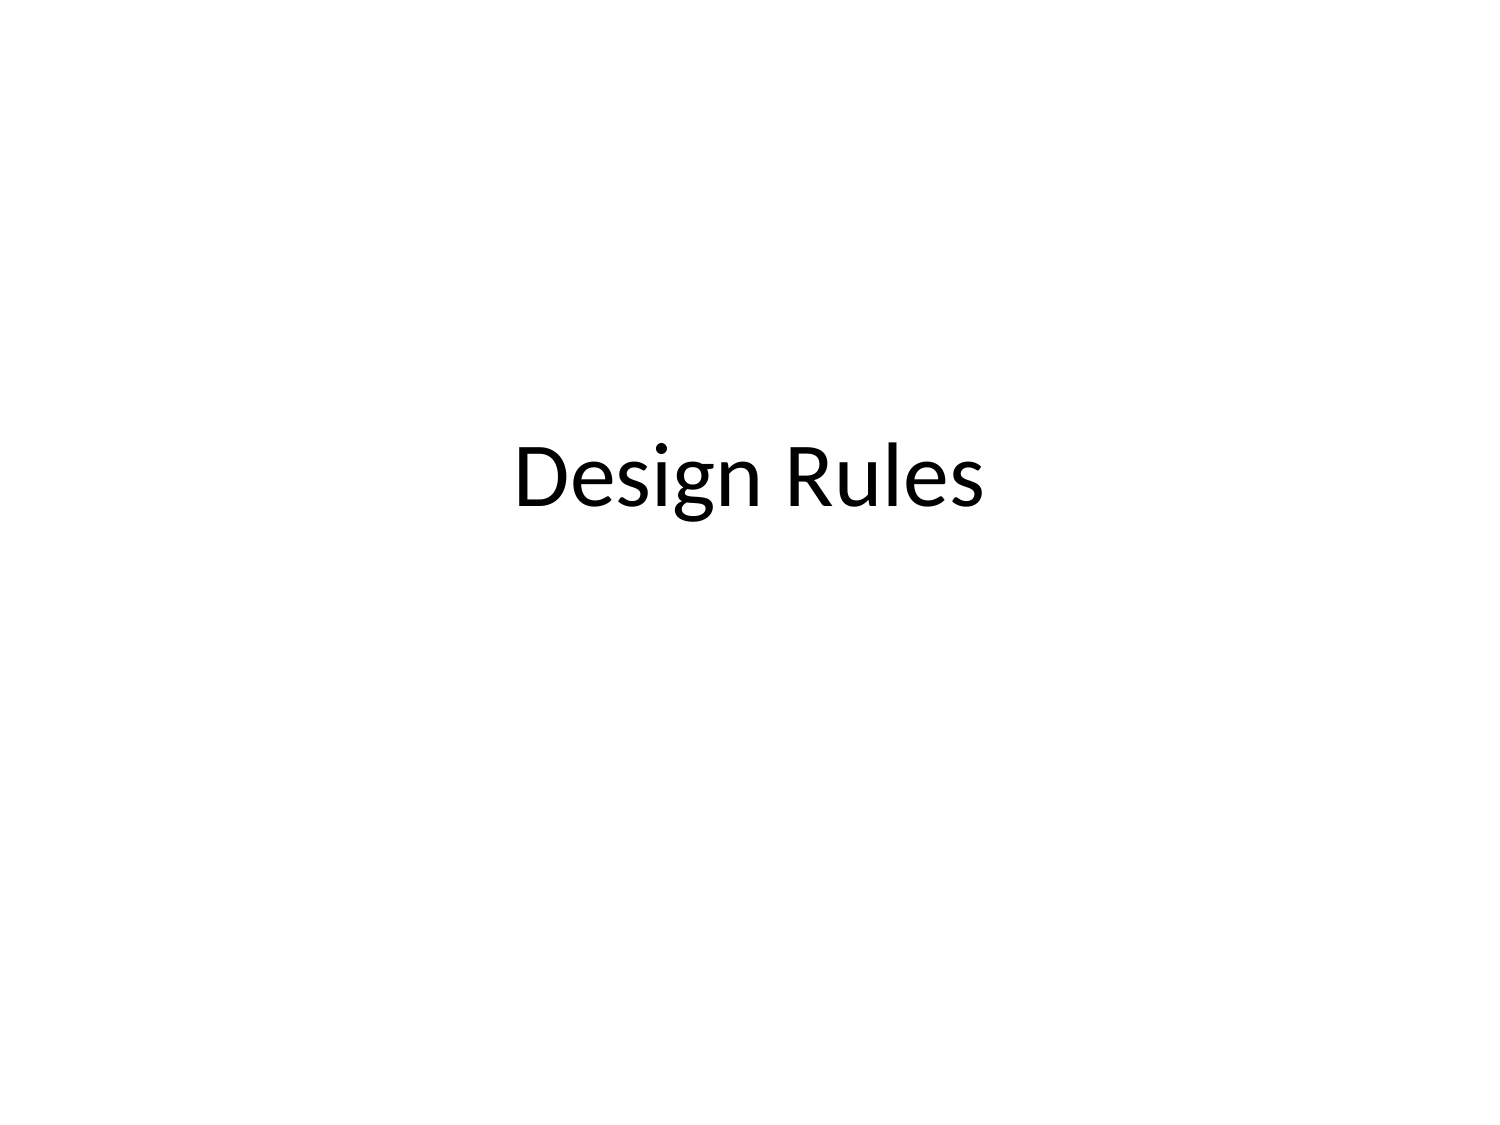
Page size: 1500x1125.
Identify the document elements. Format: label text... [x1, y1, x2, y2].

title Design Rules [112, 349, 1388, 591]
